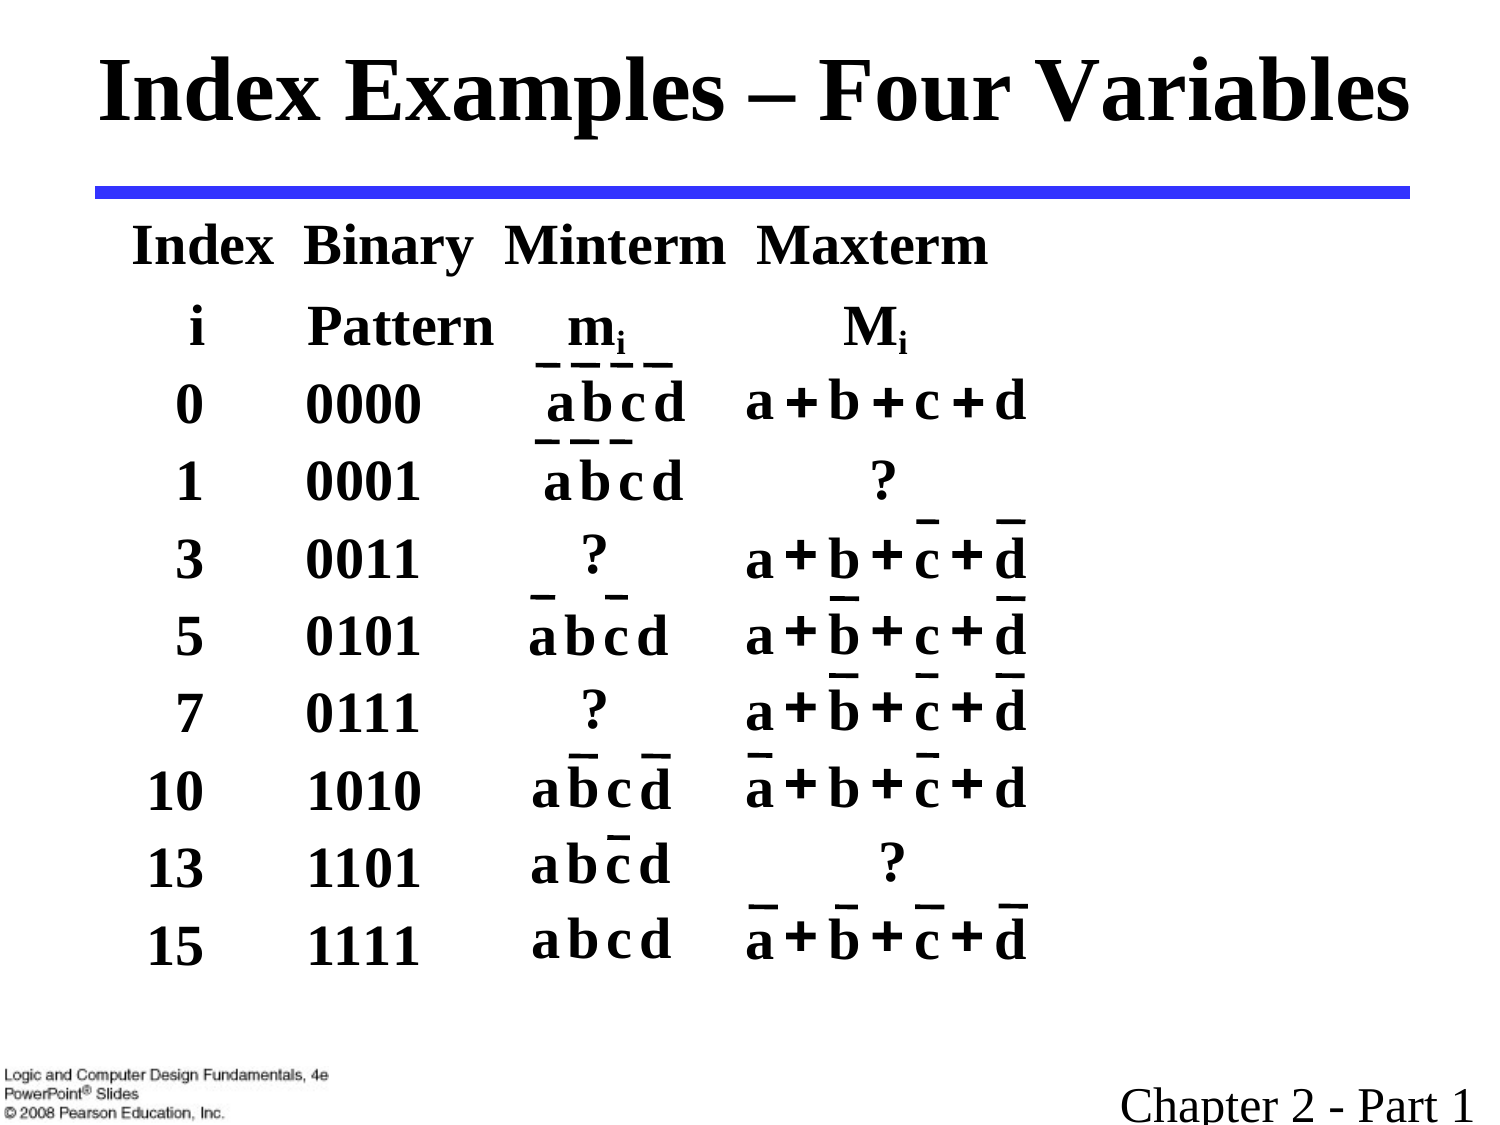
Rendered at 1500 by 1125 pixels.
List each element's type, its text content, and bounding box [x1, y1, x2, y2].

text_box b [828, 672, 861, 743]
text_box c [620, 362, 647, 433]
text_box  [783, 513, 818, 584]
text_box c [914, 596, 941, 667]
text_box d [638, 824, 671, 895]
text_box d [639, 751, 672, 822]
text_box a [528, 596, 558, 667]
text_box d [653, 362, 687, 433]
text_box d [636, 596, 669, 667]
text_box  [950, 513, 985, 584]
text_box b [581, 362, 615, 433]
text_box d [994, 748, 1027, 819]
chart [529, 914, 676, 976]
text_box d [994, 672, 1027, 743]
text_box a [531, 749, 561, 820]
text_box c [606, 749, 633, 820]
text_box b [566, 824, 599, 895]
text_box a [543, 442, 574, 513]
text_box  [783, 742, 818, 813]
text_box  [950, 894, 985, 965]
list Index Binary Minterm Maxterm i Pattern mi Mi 0 0000 1 0001 3 0011 5 0101 7 0111 10 1010 13 1101 15 1111 [102, 206, 1378, 1032]
text_box b [828, 519, 861, 590]
text_box  [870, 513, 905, 584]
text_box b [828, 901, 861, 972]
text_box b [564, 596, 597, 667]
chart [743, 375, 1031, 426]
text_box  [870, 589, 905, 660]
text_box d [994, 596, 1027, 667]
text_box c [618, 442, 645, 513]
text_box  [783, 894, 818, 965]
text_box  [870, 894, 905, 965]
text_box d [994, 519, 1027, 590]
text_box c [914, 672, 941, 743]
text_box c [914, 519, 941, 590]
text_box a [545, 362, 576, 433]
text_box a [745, 519, 775, 590]
text_box b [828, 596, 861, 667]
text_box  [950, 589, 985, 660]
text_box c [605, 824, 632, 895]
text_box d [994, 901, 1027, 972]
text_box  [783, 665, 818, 736]
text_box ? [580, 515, 611, 586]
text_box d [651, 442, 685, 513]
title Index Examples – Four Variables [82, 0, 1466, 168]
text_box a [745, 672, 775, 743]
text_box a [530, 824, 560, 895]
text_box ? [878, 822, 909, 893]
picture [4, 1066, 329, 1123]
text_box b [567, 749, 601, 820]
text_box a [745, 901, 775, 972]
text_box  [870, 742, 905, 813]
text_box c [914, 748, 941, 819]
text_box ? [580, 670, 611, 741]
text_box  [783, 589, 818, 660]
text_box  [870, 665, 905, 736]
text_box c [914, 901, 941, 972]
text_box  [950, 665, 985, 736]
text_box c [603, 596, 629, 667]
text_box  [950, 742, 985, 813]
text_box ? [869, 440, 899, 511]
text_box b [828, 748, 861, 819]
text_box b [579, 442, 613, 513]
text_box a [745, 596, 775, 667]
text_box a [745, 748, 775, 819]
